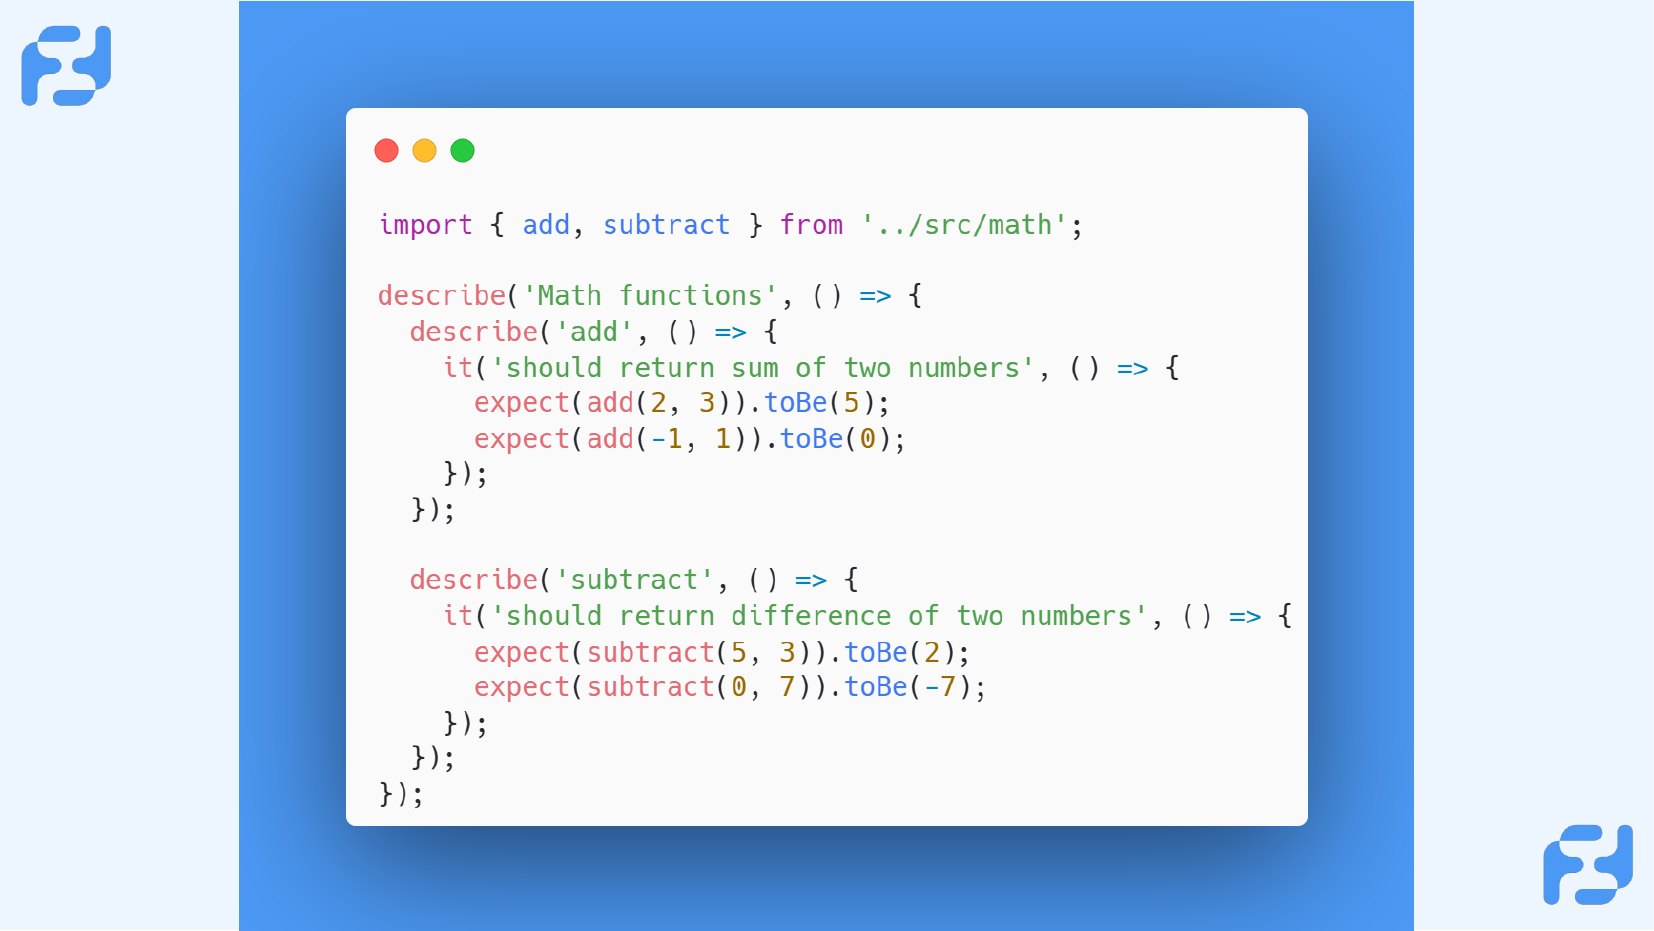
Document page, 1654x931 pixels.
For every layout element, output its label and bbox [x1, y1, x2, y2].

picture [239, 1, 1414, 931]
picture [0, 0, 132, 132]
picture [1522, 798, 1654, 931]
